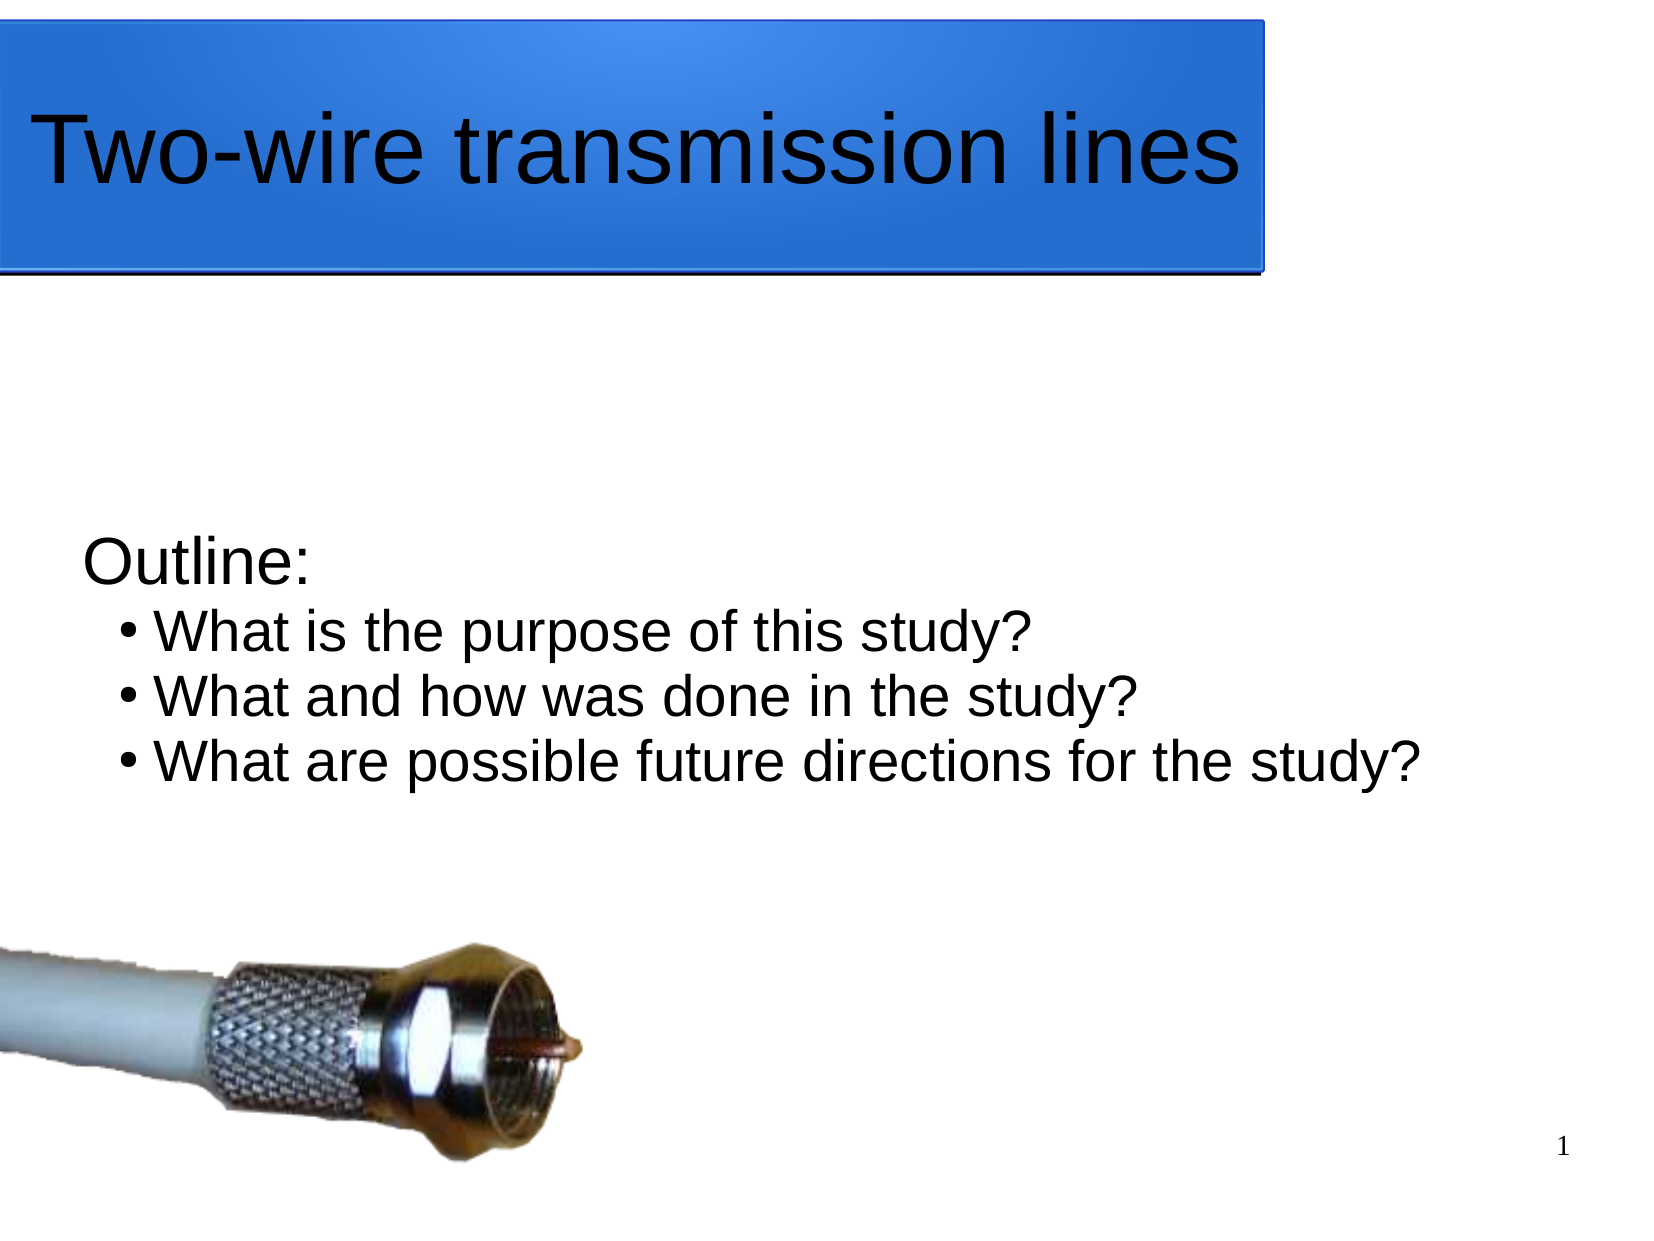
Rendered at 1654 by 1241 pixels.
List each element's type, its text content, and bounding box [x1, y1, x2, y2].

picture [0, 891, 606, 1182]
subtitle Outline: What is the purpose of this study? What and how was done in the study? What are possible future directions for the study? [82, 299, 1571, 1019]
title Two-wire transmission lines [29, 47, 1365, 252]
